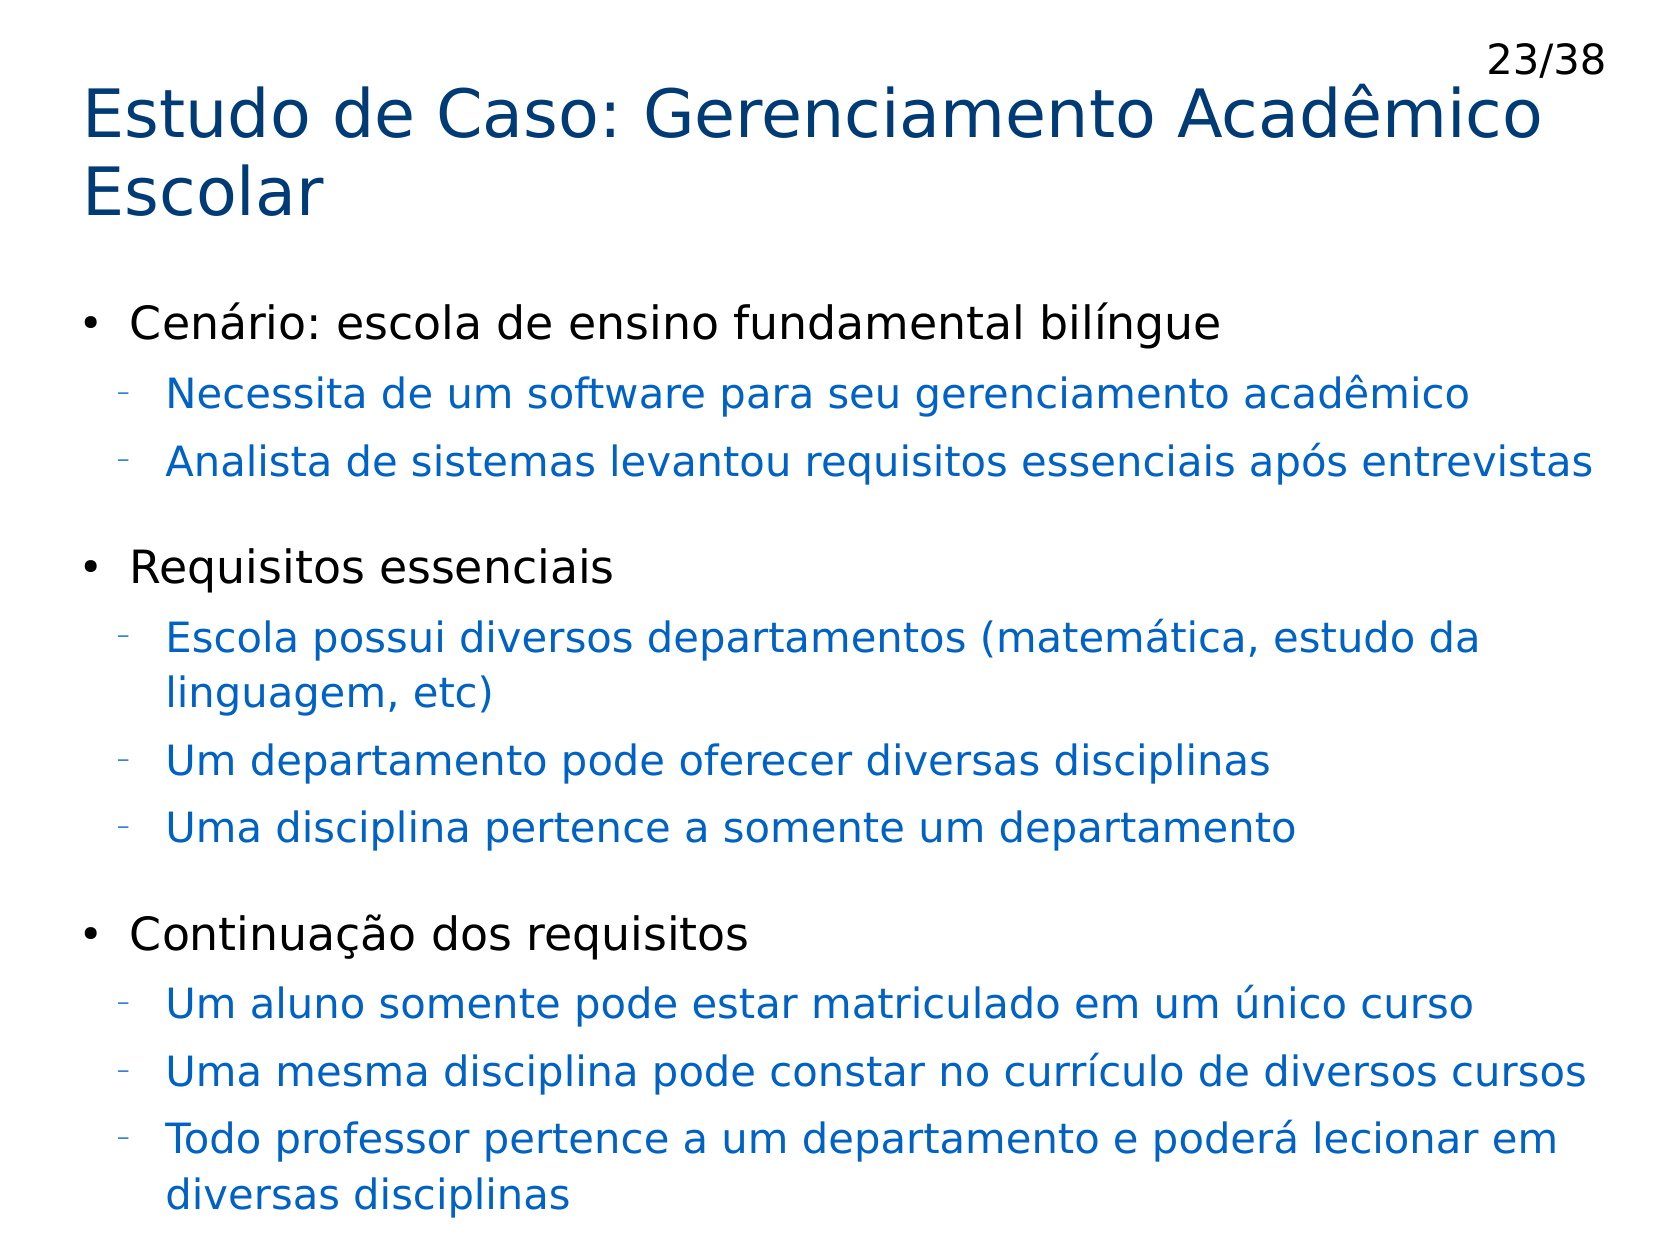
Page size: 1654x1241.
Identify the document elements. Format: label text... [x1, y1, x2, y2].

title Estudo de Caso: Gerenciamento Acadêmico Escolar [82, 75, 1571, 231]
list Cenário: escola de ensino fundamental bilíngue Necessita de um software para seu gerenciamento acadêmico Analista de sistemas levantou requisitos essenciais após entrevistas Requisitos essenciais Escola possui diversos departamentos (matemática, estudo da linguagem, etc) Um departamento pode oferecer diversas disciplinas Uma disciplina pertence a somente um departamento Continuação dos requisitos Um aluno somente pode estar matriculado em um único curso Uma mesma disciplina pode constar no currículo de diversos cursos Todo professor pertence a um departamento e poderá lecionar em diversas disciplinas [82, 289, 1633, 1225]
